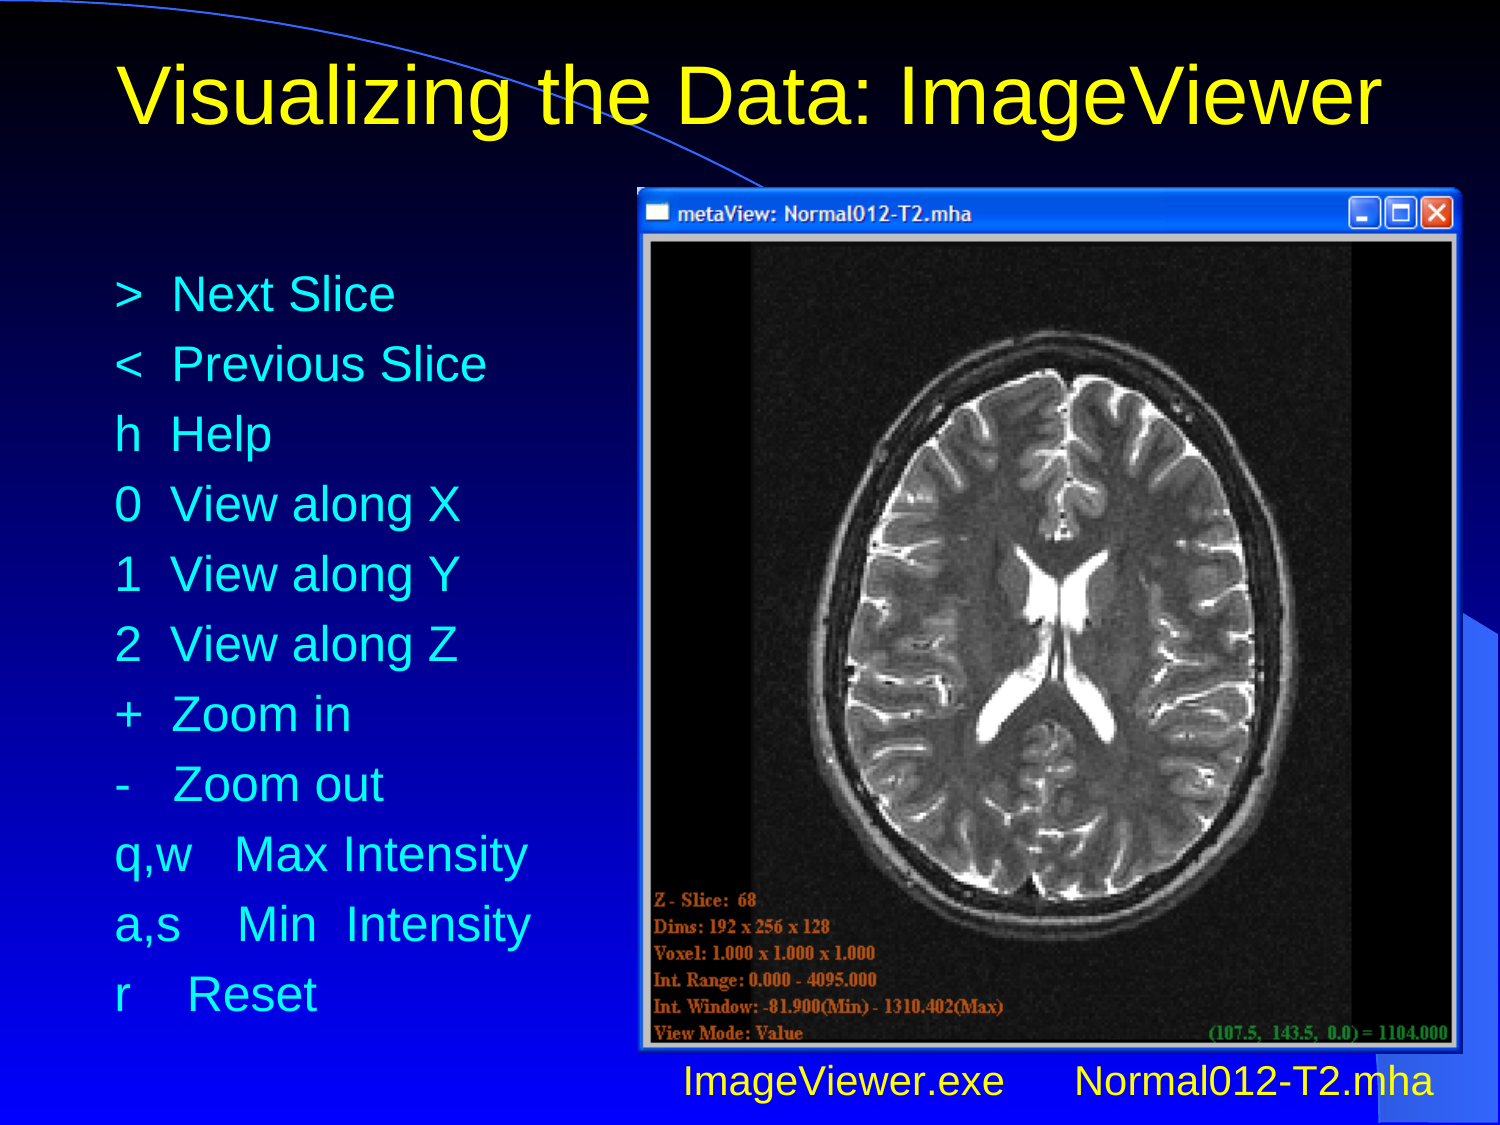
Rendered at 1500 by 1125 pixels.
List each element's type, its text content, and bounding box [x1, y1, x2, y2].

list > Next Slice < Previous Slice h Help 0 View along X 1 View along Y 2 View along Z + Zoom in - Zoom out q,w Max Intensity a,s Min Intensity r Reset [114, 266, 617, 1067]
picture [637, 187, 1463, 1054]
title Visualizing the Data: ImageViewer [37, 10, 1463, 188]
text_box ImageViewer.exe Normal012-T2.mha [654, 1054, 1463, 1125]
